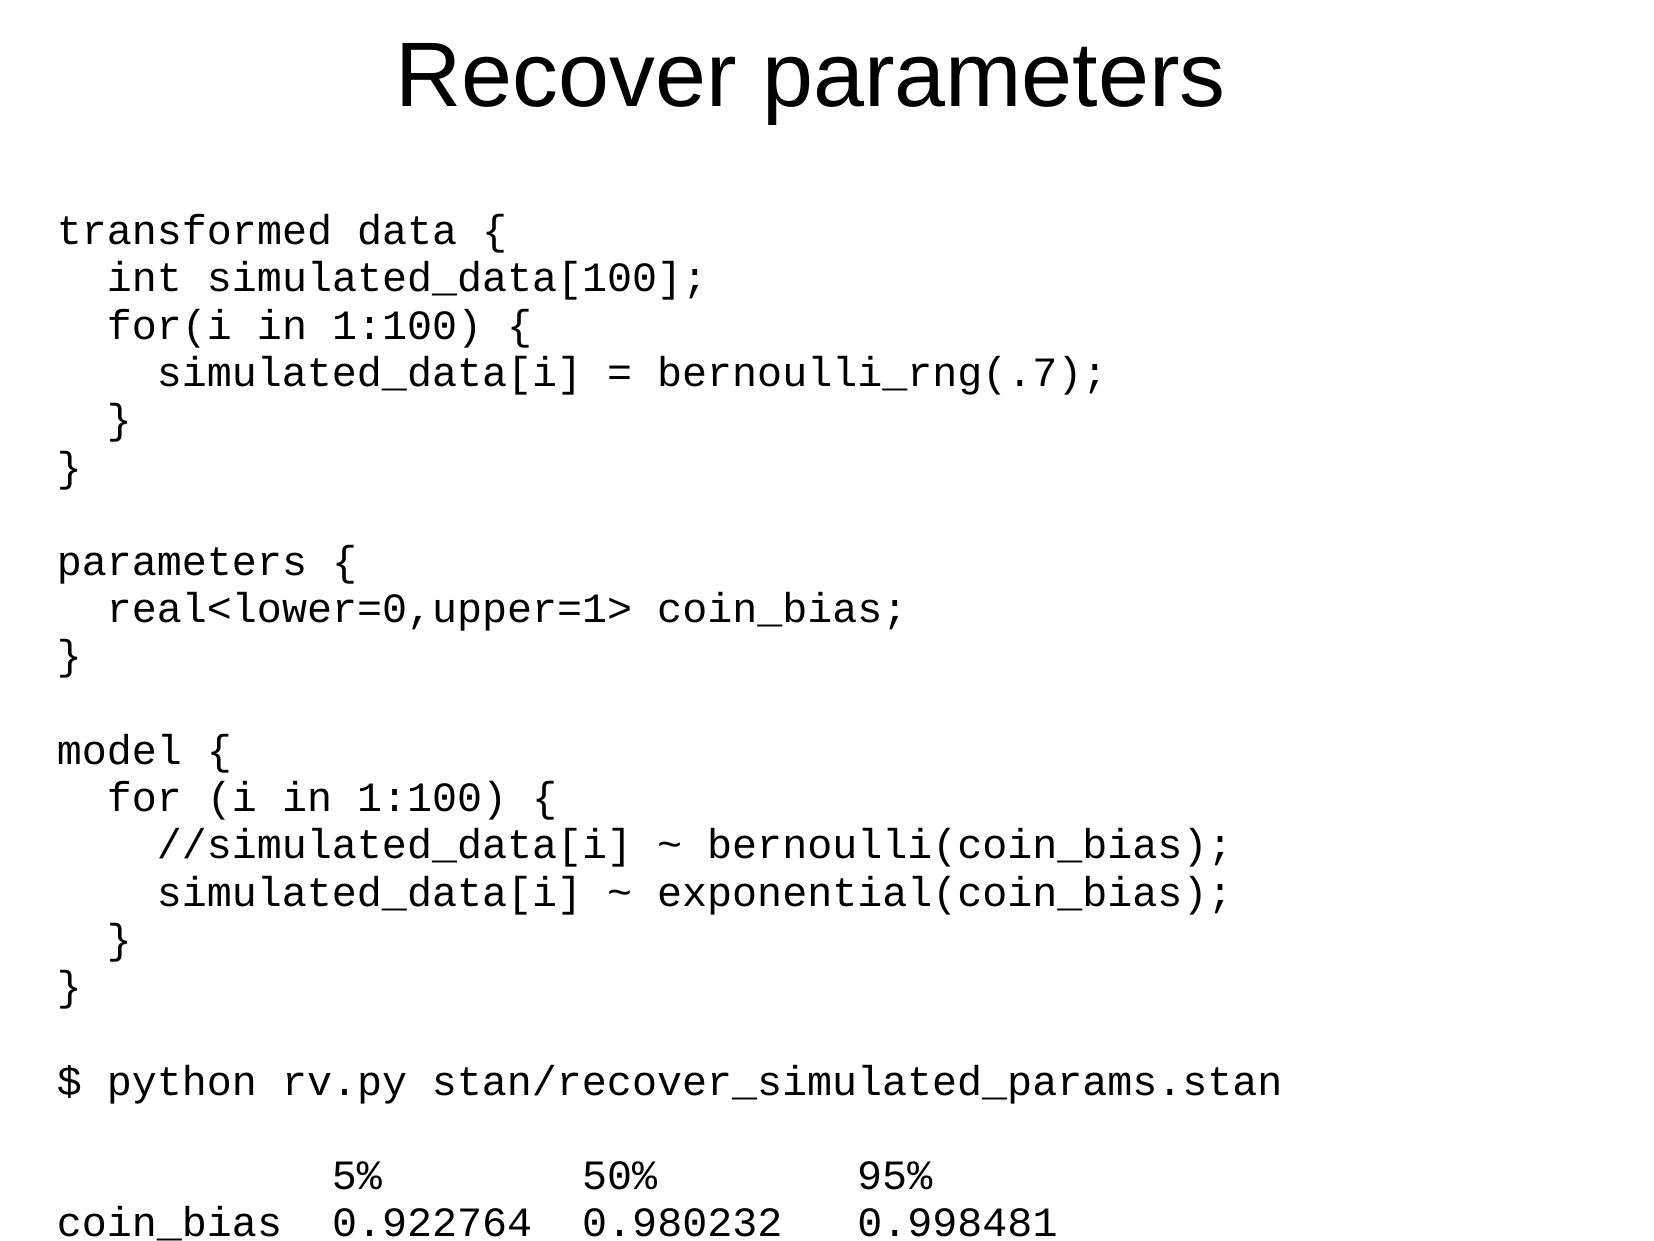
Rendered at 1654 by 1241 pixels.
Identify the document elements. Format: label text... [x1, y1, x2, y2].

title Recover parameters [67, 0, 1556, 179]
list transformed data { int simulated_data[100]; for(i in 1:100) { simulated_data[i] = bernoulli_rng(.7); } } parameters { real<lower=0,upper=1> coin_bias; } model { for (i in 1:100) { //simulated_data[i] ~ bernoulli(coin_bias); simulated_data[i] ~ exponential(coin_bias); } } $ python rv.py stan/recover_simulated_params.stan 5% 50% 95% coin_bias 0.922764 0.980232 0.998481 [56, 210, 1546, 1241]
